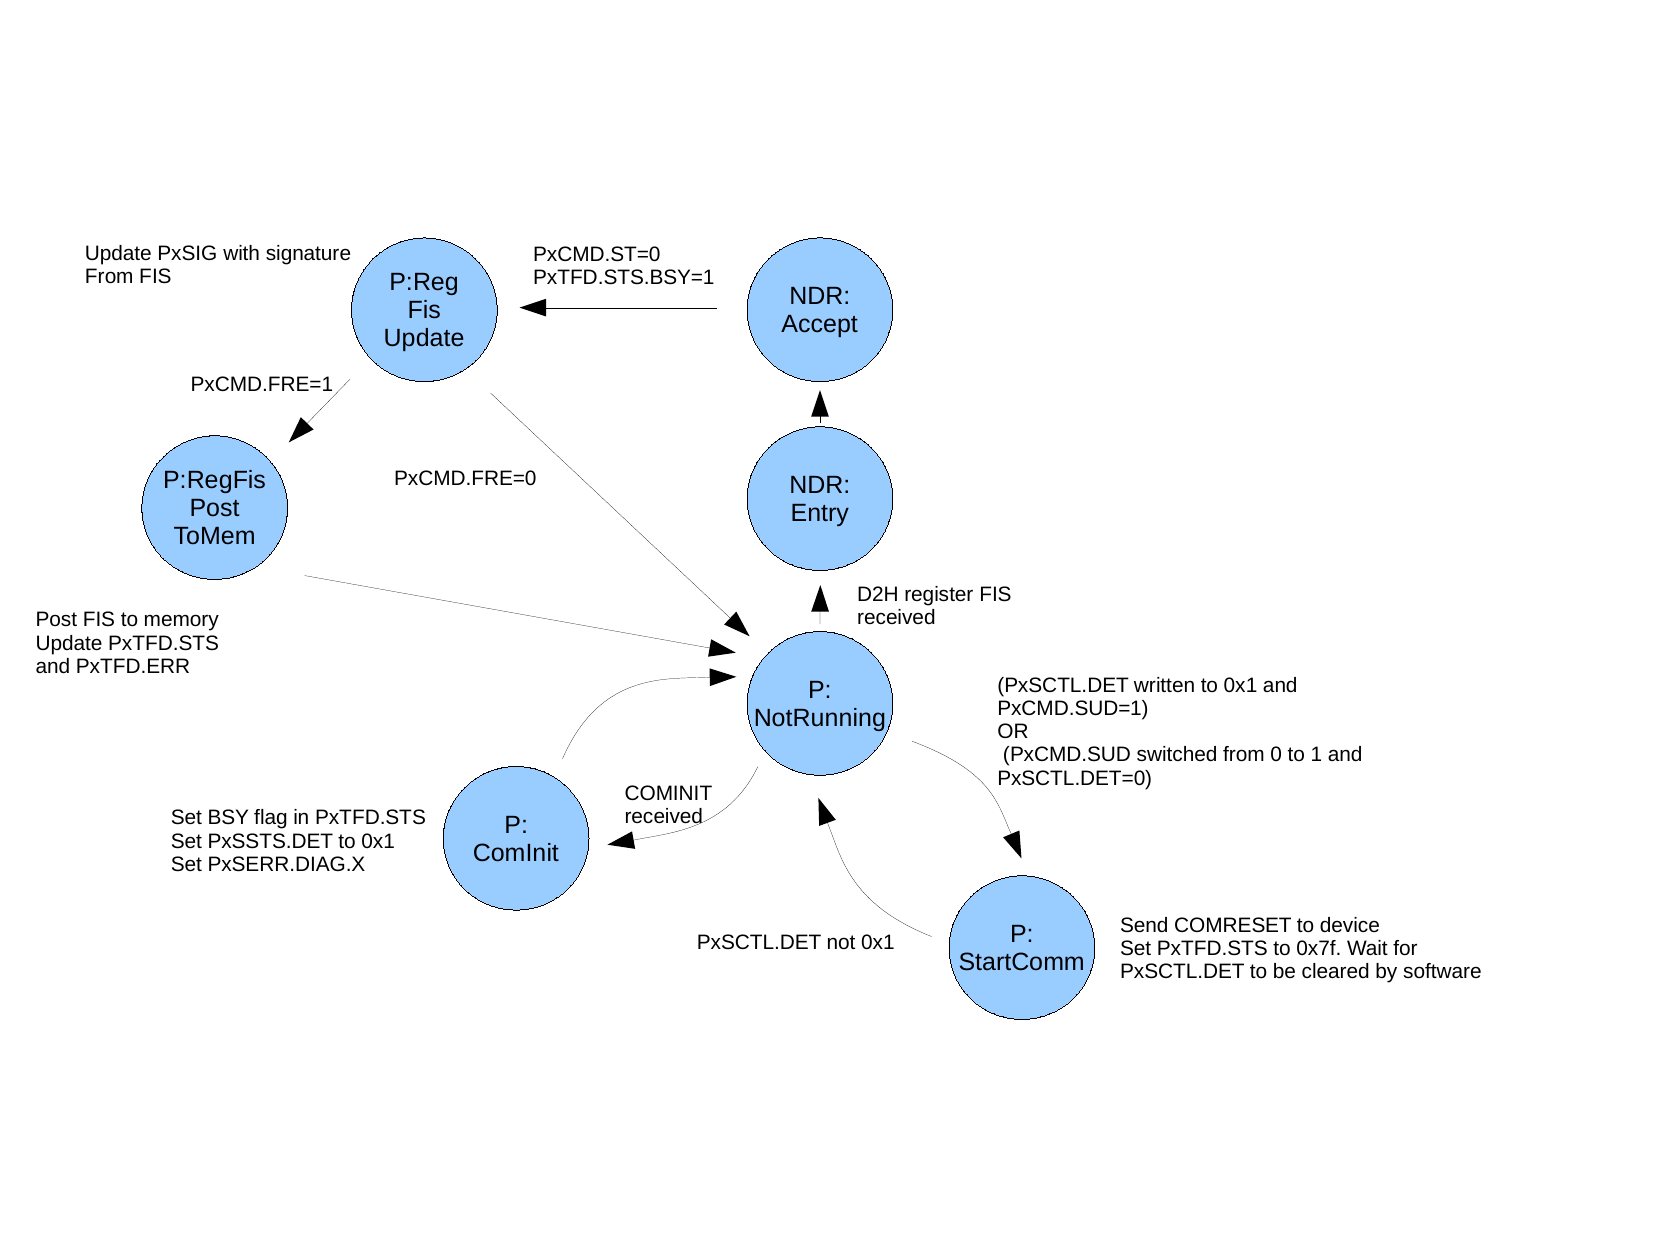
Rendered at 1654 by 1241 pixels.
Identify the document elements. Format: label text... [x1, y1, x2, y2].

text_box P:RegFis Post ToMem [141, 435, 288, 580]
text_box P: StartComm [950, 875, 1095, 1020]
text_box Set BSY flag in PxTFD.STS Set PxSSTS.DET to 0x1 Set PxSERR.DIAG.X [156, 798, 564, 884]
text_box PxSCTL.DET not 0x1 [682, 922, 1090, 962]
text_box PxCMD.ST=0 PxTFD.STS.BSY=1 [518, 235, 926, 297]
text_box Update PxSIG with signature From FIS [70, 234, 478, 296]
text_box Post FIS to memory Update PxTFD.STS and PxTFD.ERR [20, 600, 428, 686]
text_box P: ComInit [455, 766, 590, 911]
text_box Send COMRESET to device Set PxTFD.STS to 0x7f. Wait for PxSCTL.DET to be cleared by software [1105, 906, 1513, 991]
text_box PxCMD.FRE=1 [175, 365, 583, 404]
text_box NDR: Accept [747, 297, 893, 382]
text_box (PxSCTL.DET written to 0x1 and PxCMD.SUD=1) OR (PxCMD.SUD switched from 0 to 1 and PxSCTL.DET=0) [982, 665, 1390, 798]
text_box P: NotRunning [747, 631, 893, 774]
text_box PxCMD.FRE=0 [379, 458, 787, 497]
text_box NDR: Entry [747, 426, 893, 571]
text_box COMINIT received [609, 774, 1017, 836]
text_box P:Reg Fis Update [351, 261, 498, 365]
text_box D2H register FIS received [842, 575, 1250, 637]
